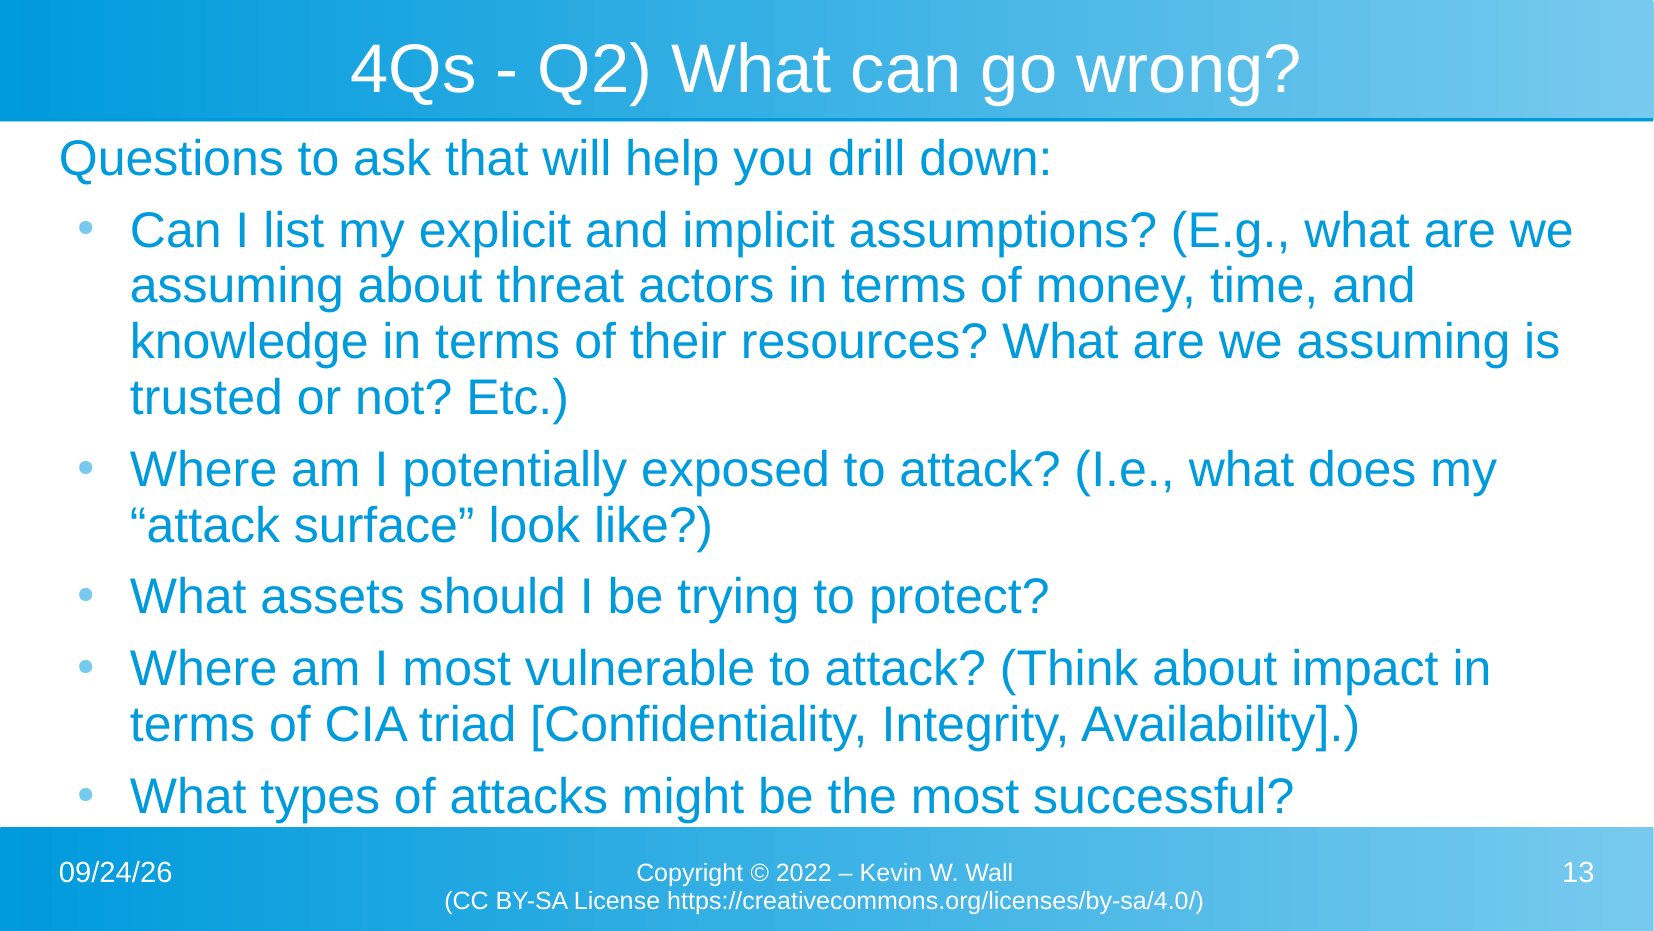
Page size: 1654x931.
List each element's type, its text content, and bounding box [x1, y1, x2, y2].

list Questions to ask that will help you drill down: Can I list my explicit and implicit assumptions? (E.g., what are we assuming about threat actors in terms of money, time, and knowledge in terms of their resources? What are we assuming is trusted or not? Etc.) Where am I potentially exposed to attack? (I.e., what does my “attack surface” look like?) What assets should I be trying to protect? Where am I most vulnerable to attack? (Think about impact in terms of CIA triad [Confidentiality, Integrity, Availability].) What types of attacks might be the most successful? [59, 129, 1595, 821]
title 4Qs - Q2) What can go wrong? [59, 29, 1595, 108]
